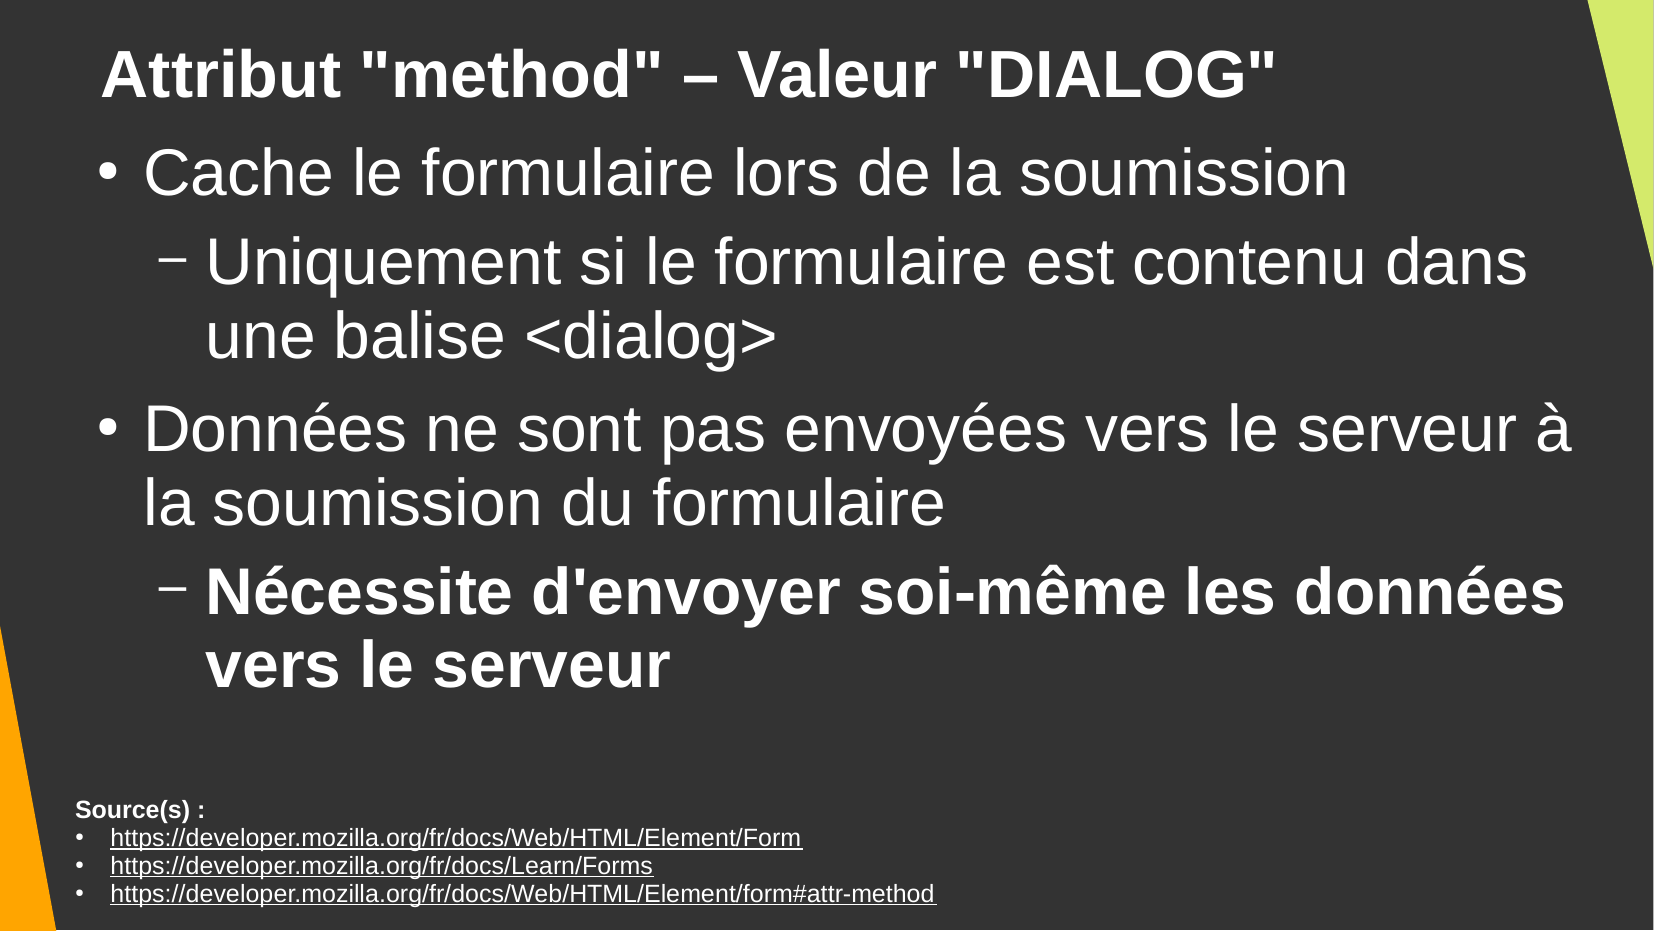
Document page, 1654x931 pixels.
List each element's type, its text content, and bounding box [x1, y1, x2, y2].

text_box Source(s) : https://developer.mozilla.org/fr/docs/Web/HTML/Element/Form https://developer.mozilla.org/fr/docs/Learn/Forms https://developer.mozilla.org/fr/docs/Web/HTML/Element/form#attr-method [60, 788, 1546, 916]
title Attribut "method" – Valeur "DIALOG" [82, 37, 1571, 114]
text_box [0, 625, 57, 931]
list Cache le formulaire lors de la soumission Uniquement si le formulaire est contenu dans une balise <dialog> Données ne sont pas envoyées vers le serveur à la soumission du formulaire Nécessite d'envoyer soi-même les données vers le serveur [80, 135, 1605, 709]
text_box [1587, 0, 1654, 272]
